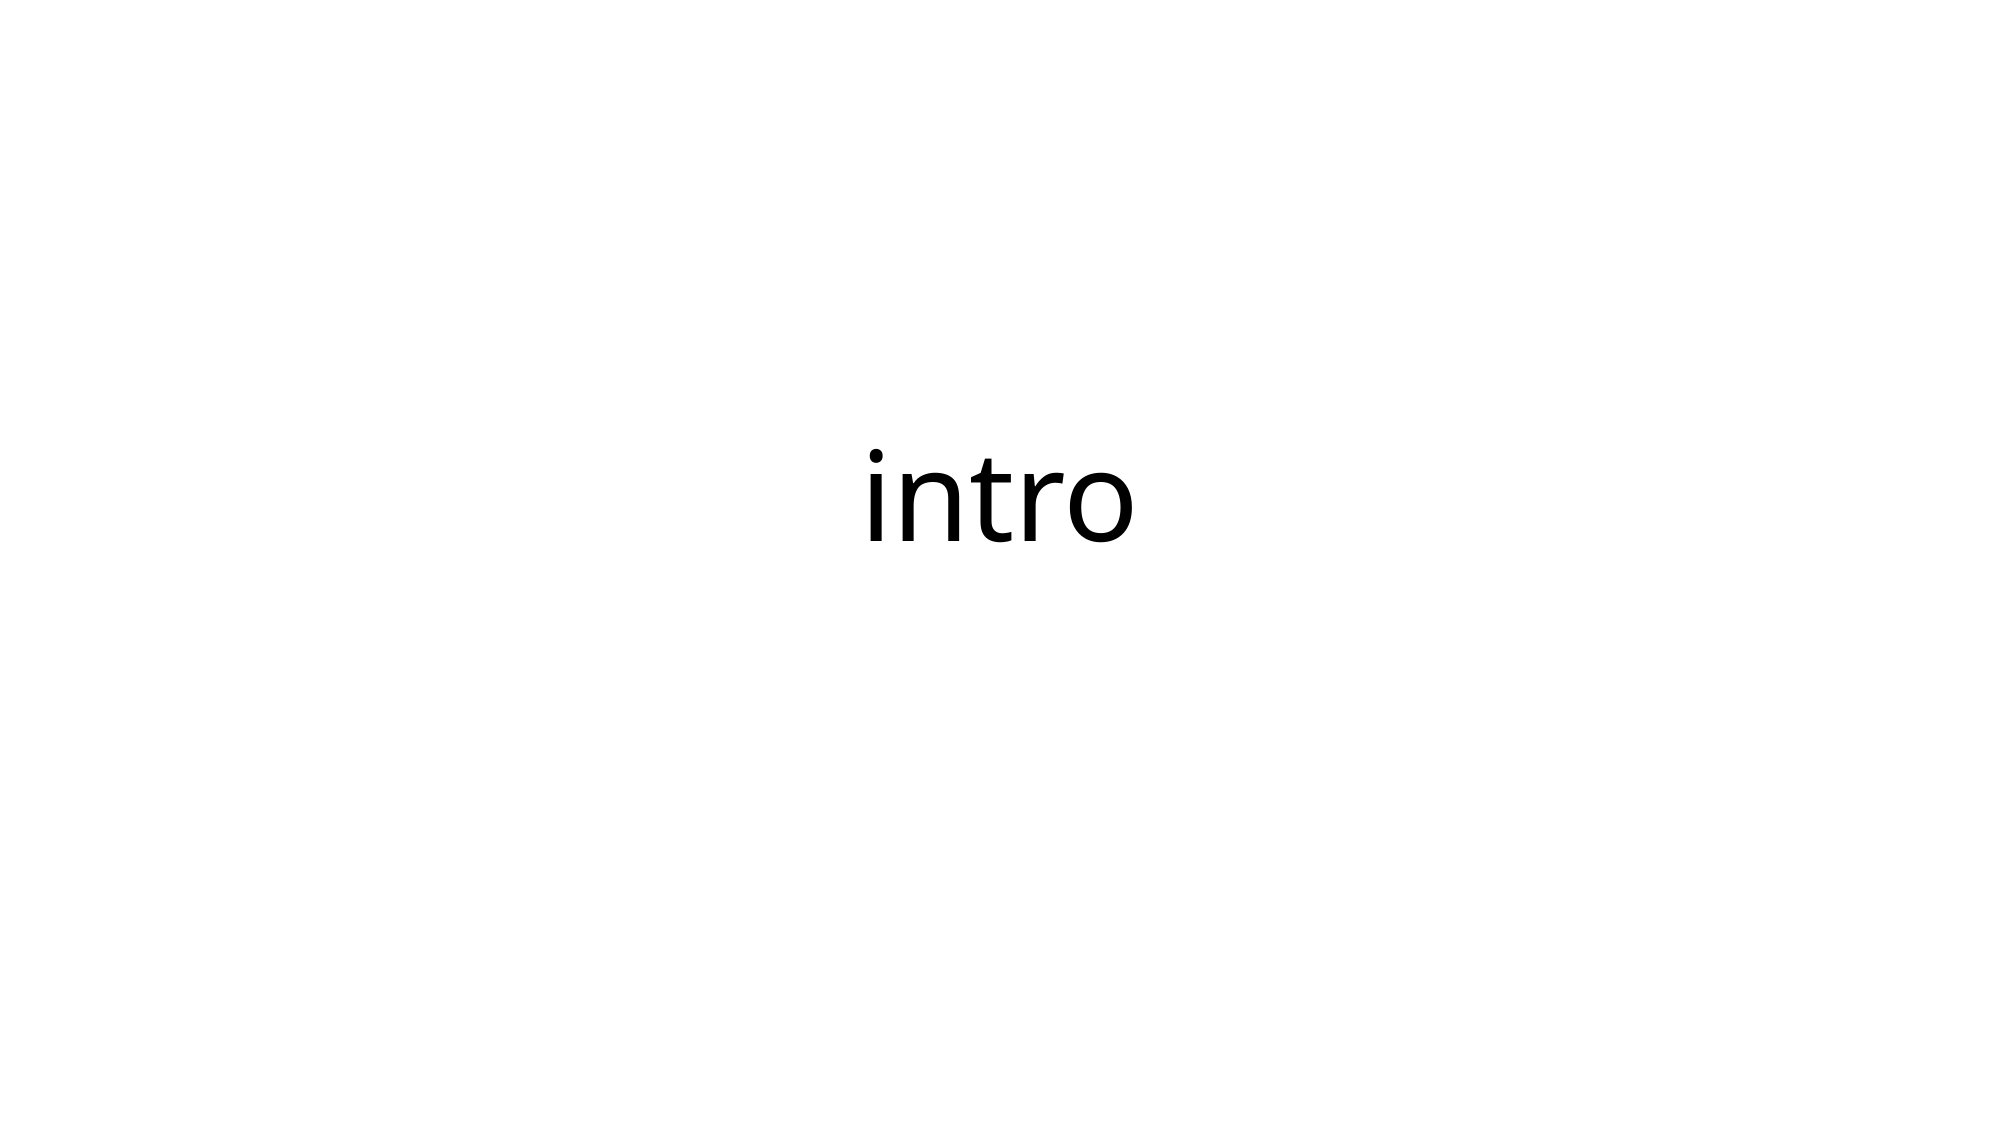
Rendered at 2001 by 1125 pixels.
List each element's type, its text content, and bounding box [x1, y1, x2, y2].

title intro [249, 184, 1750, 576]
